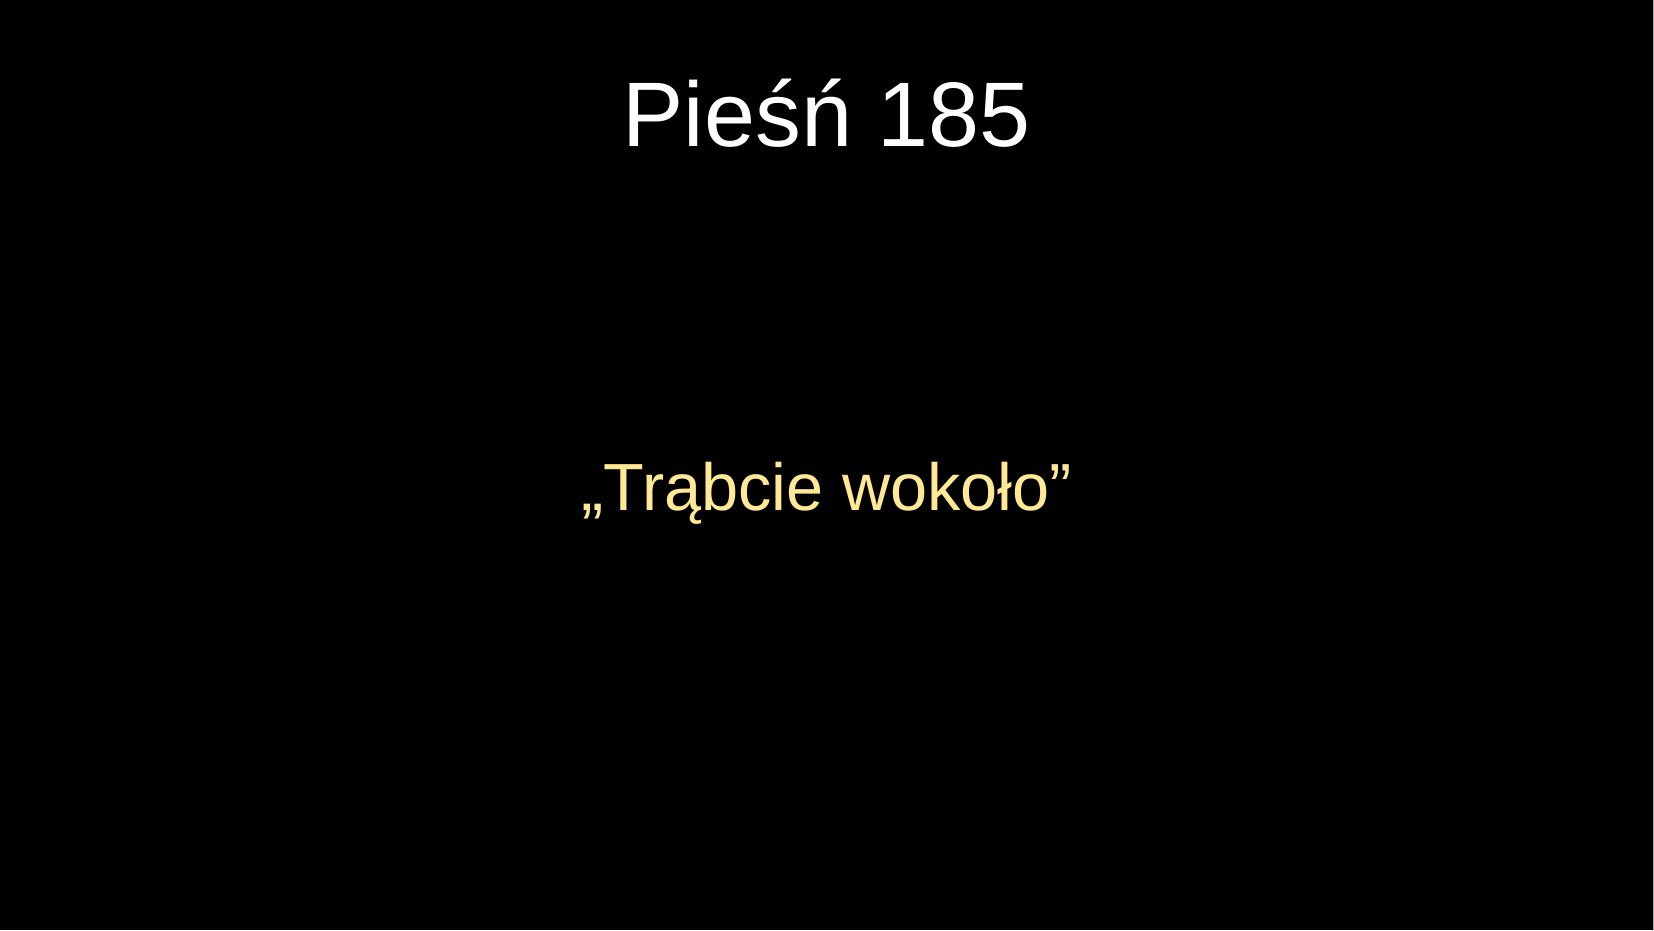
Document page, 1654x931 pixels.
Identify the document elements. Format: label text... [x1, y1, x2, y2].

subtitle „Trąbcie wokoło” [82, 217, 1571, 757]
title Pieśń 185 [82, 37, 1571, 193]
